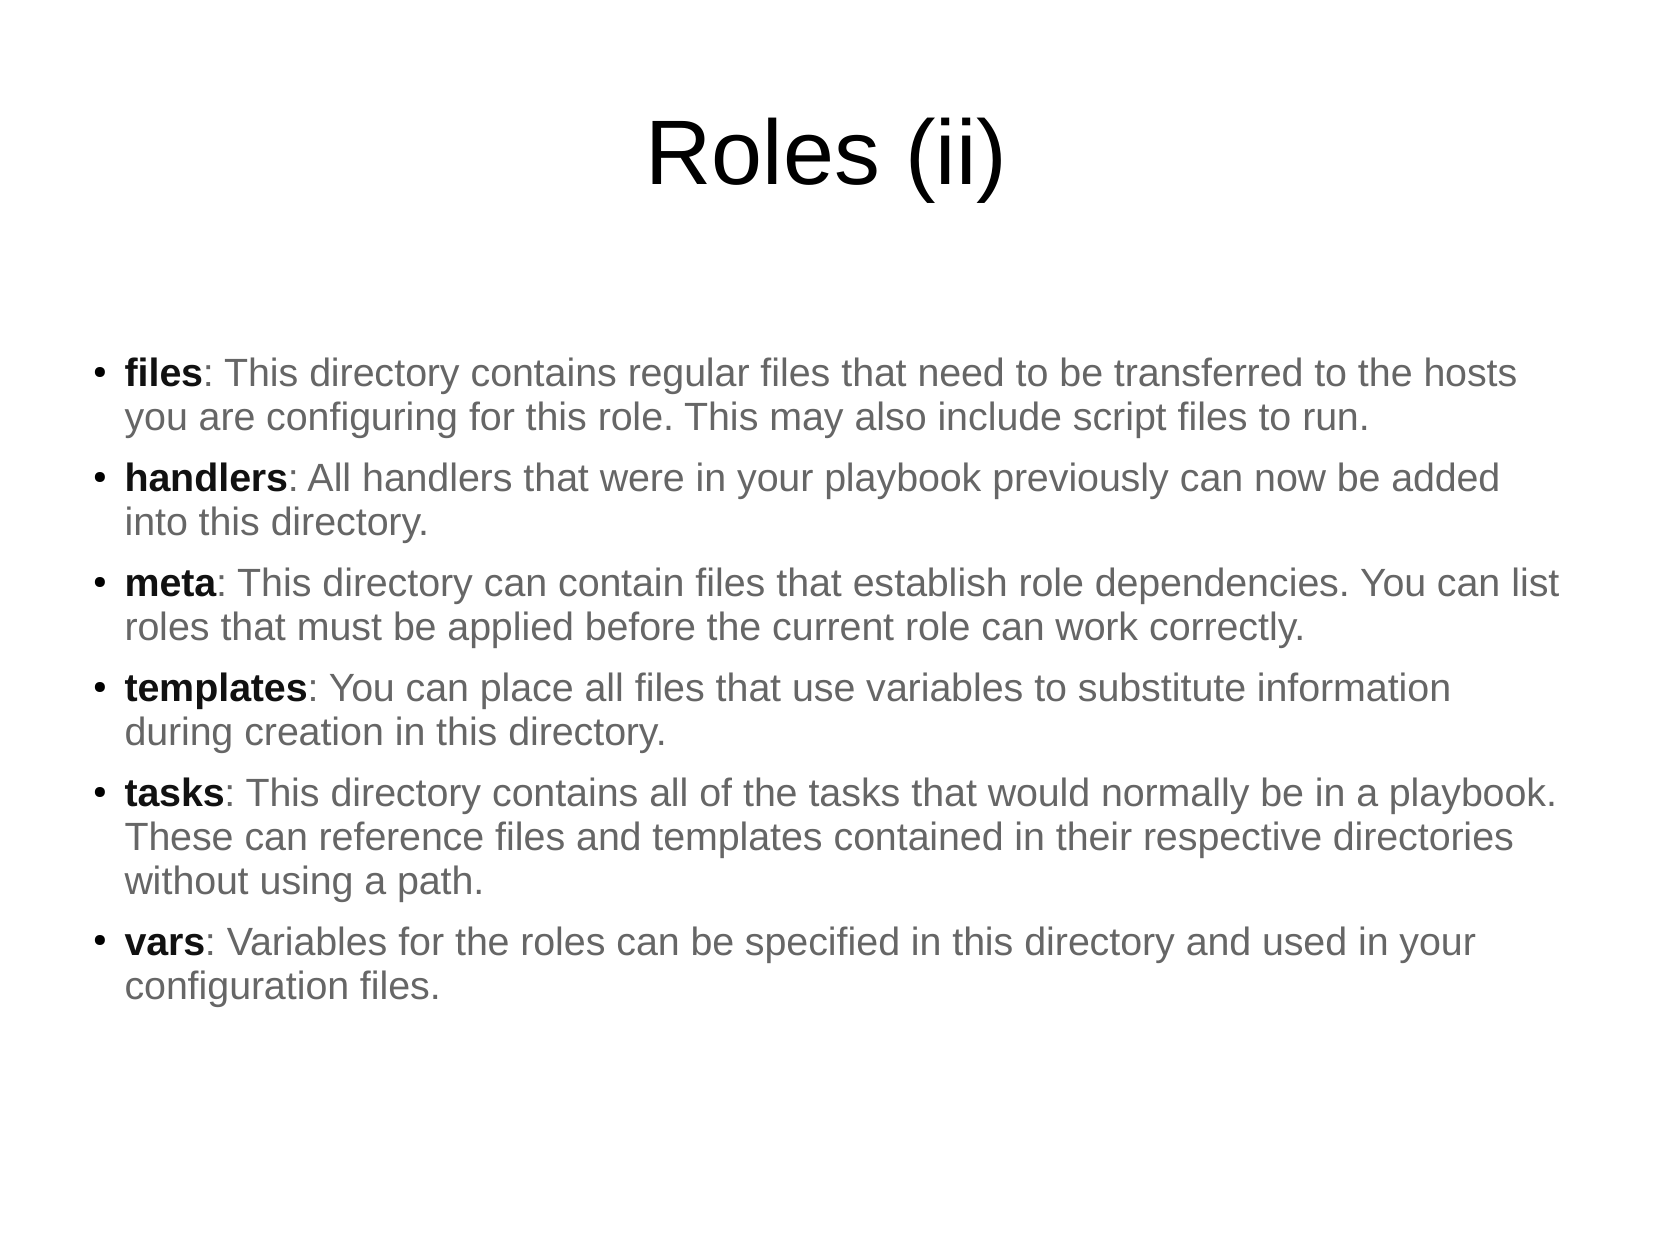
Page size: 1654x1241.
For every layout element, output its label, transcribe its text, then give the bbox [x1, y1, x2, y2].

title Roles (ii) [82, 49, 1571, 257]
list files: This directory contains regular files that need to be transferred to the hosts you are configuring for this role. This may also include script files to run. handlers: All handlers that were in your playbook previously can now be added into this directory. meta: This directory can contain files that establish role dependencies. You can list roles that must be applied before the current role can work correctly. templates: You can place all files that use variables to substitute information during creation in this directory. tasks: This directory contains all of the tasks that would normally be in a playbook. These can reference files and templates contained in their respective directories without using a path. vars: Variables for the roles can be specified in this directory and used in your configuration files. [82, 290, 1571, 1010]
